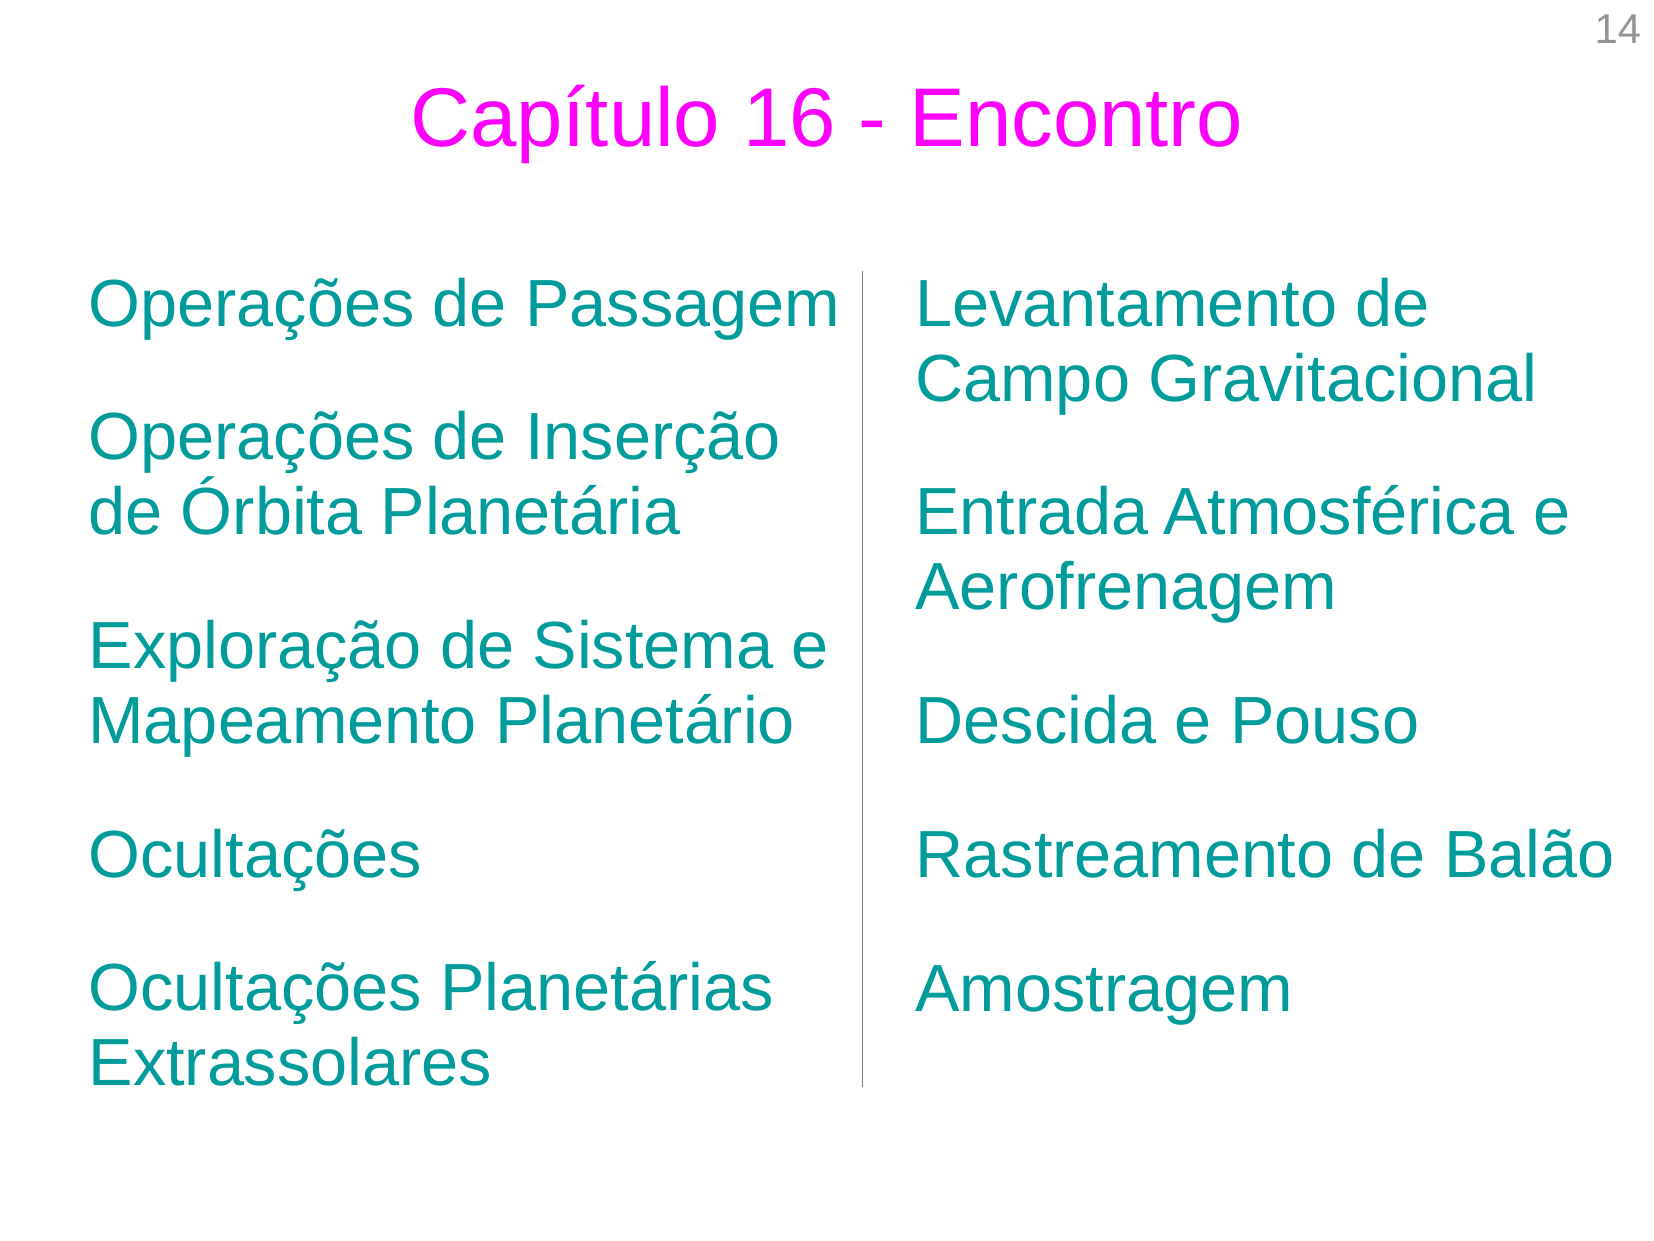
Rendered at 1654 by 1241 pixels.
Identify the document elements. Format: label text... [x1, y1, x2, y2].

title Capítulo 16 - Encontro [88, 59, 1565, 178]
list Levantamento de Campo Gravitacional Entrada Atmosférica e Aerofrenagem Descida e Pouso Rastreamento de Balão Amostragem [915, 265, 1625, 1117]
list Operações de Passagem Operações de Inserção de Órbita Planetária Exploração de Sistema e Mapeamento Planetário Ocultações Ocultações Planetárias Extrassolares [88, 265, 851, 1182]
